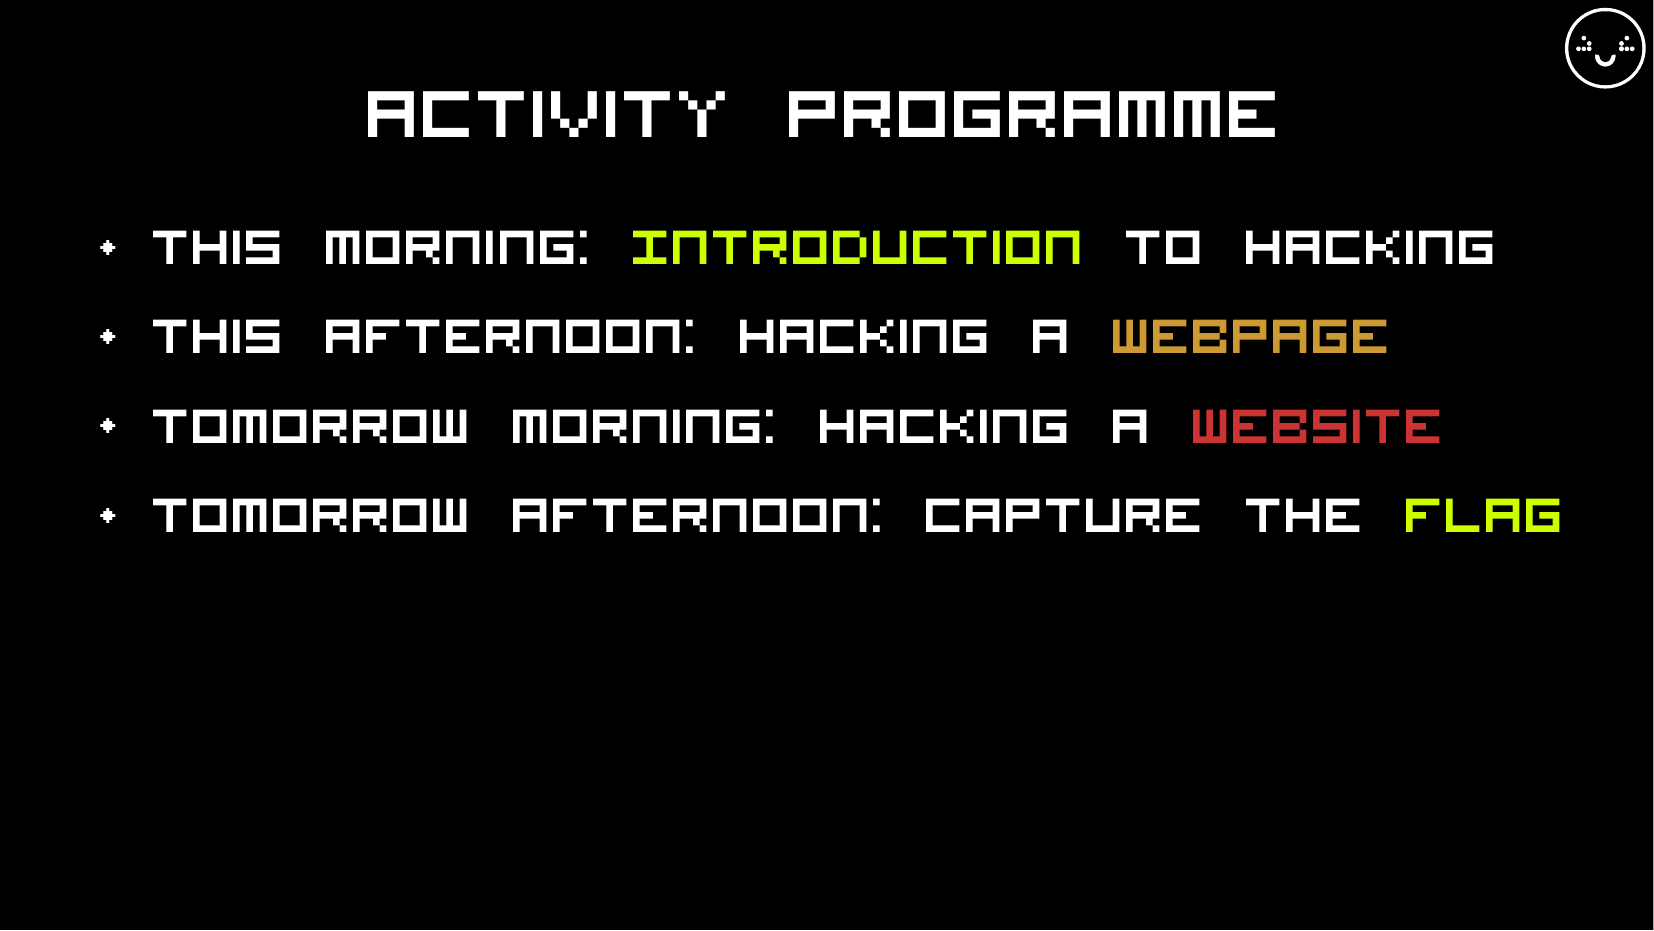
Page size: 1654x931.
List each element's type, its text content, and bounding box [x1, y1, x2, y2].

list This morning: Introduction to hacking This afternoon: Hacking a webpage Tomorrow morning: Hacking a website Tomorrow afternoon: capture the flag [82, 217, 1571, 562]
title Activity programme [82, 37, 1571, 193]
